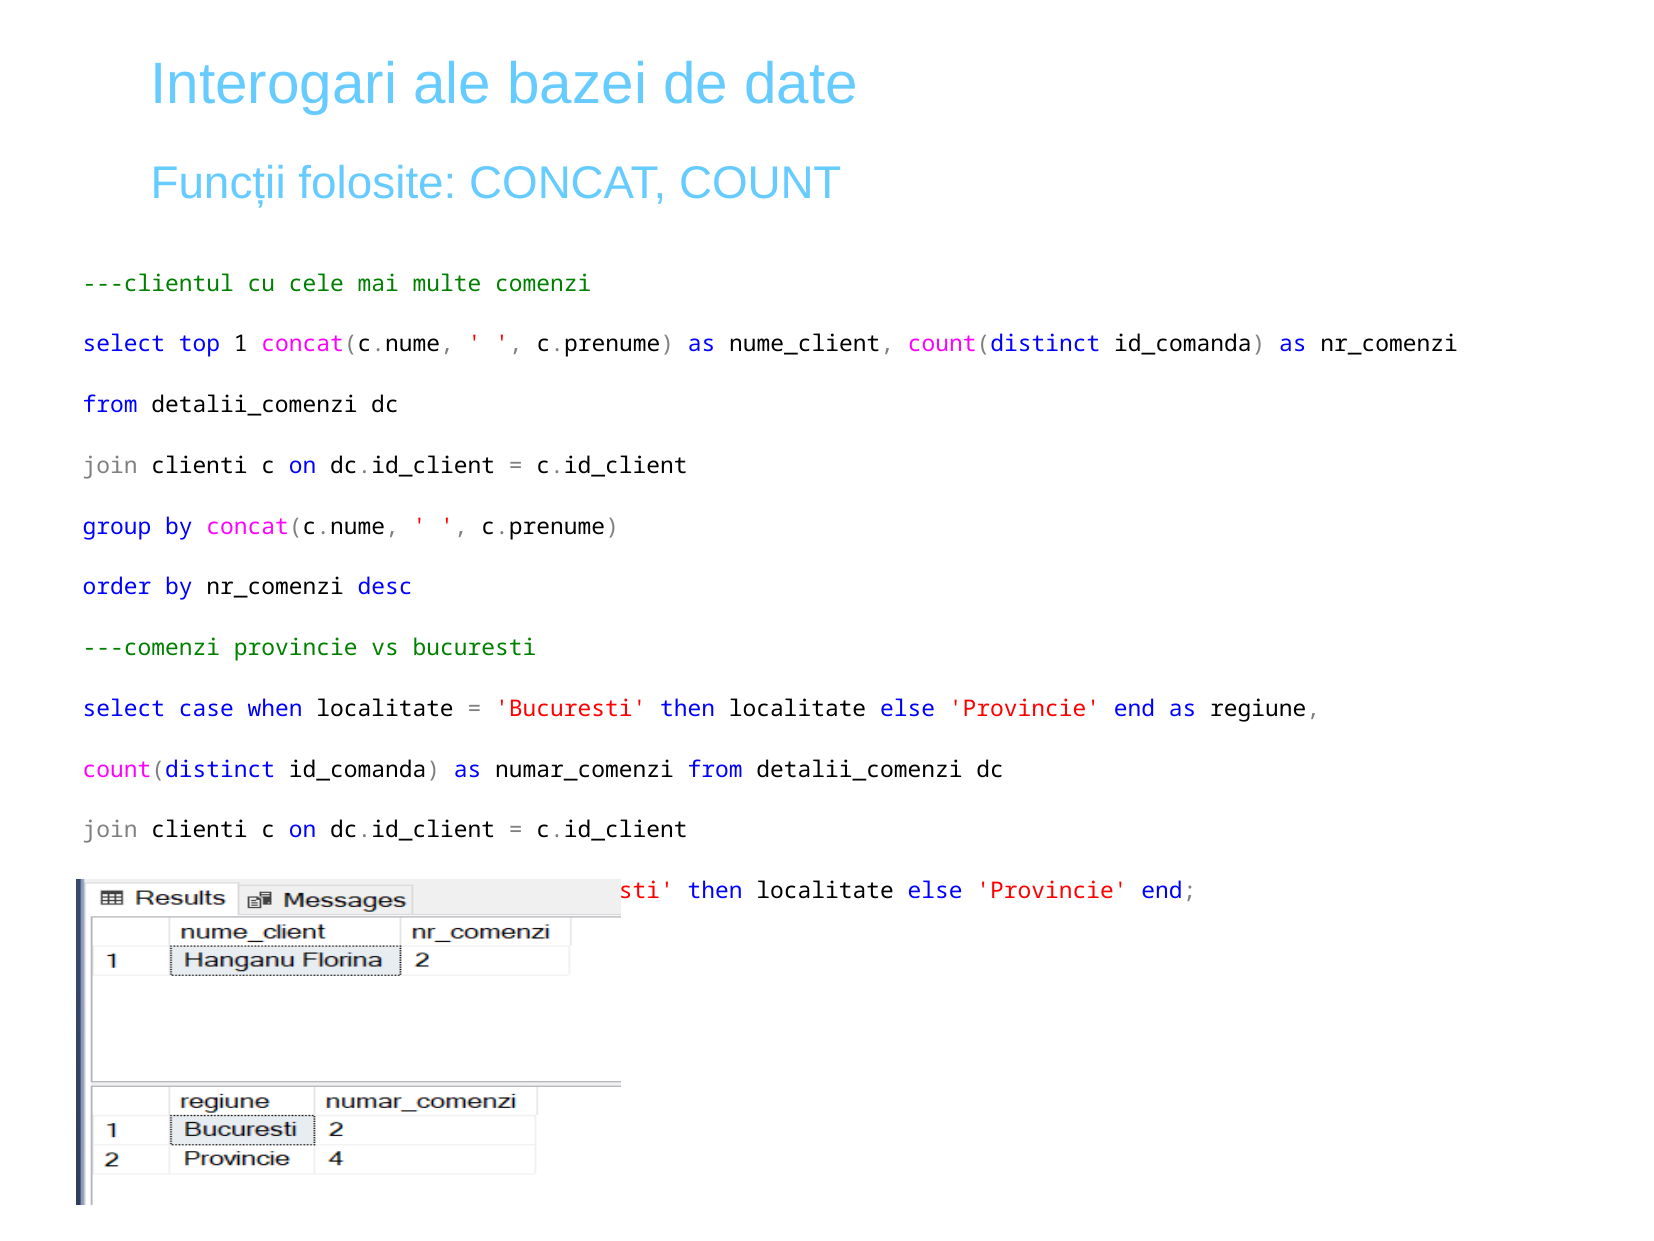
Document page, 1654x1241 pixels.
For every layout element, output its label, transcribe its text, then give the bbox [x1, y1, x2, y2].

picture [76, 879, 621, 1205]
list ---clientul cu cele mai multe comenzi select top 1 concat(c.nume, ' ', c.prenume) as nume_client, count(distinct id_comanda) as nr_comenzi from detalii_comenzi dc join clienti c on dc.id_client = c.id_client group by concat(c.nume, ' ', c.prenume) order by nr_comenzi desc ---comenzi provincie vs bucuresti select case when localitate = 'Bucuresti' then localitate else 'Provincie' end as regiune, count(distinct id_comanda) as numar_comenzi from detalii_comenzi dc join clienti c on dc.id_client = c.id_client group by case when localitate = 'Bucuresti' then localitate else 'Provincie' end; [82, 266, 1571, 892]
title Interogari ale bazei de date Funcții folosite: CONCAT, COUNT [76, 32, 1589, 237]
